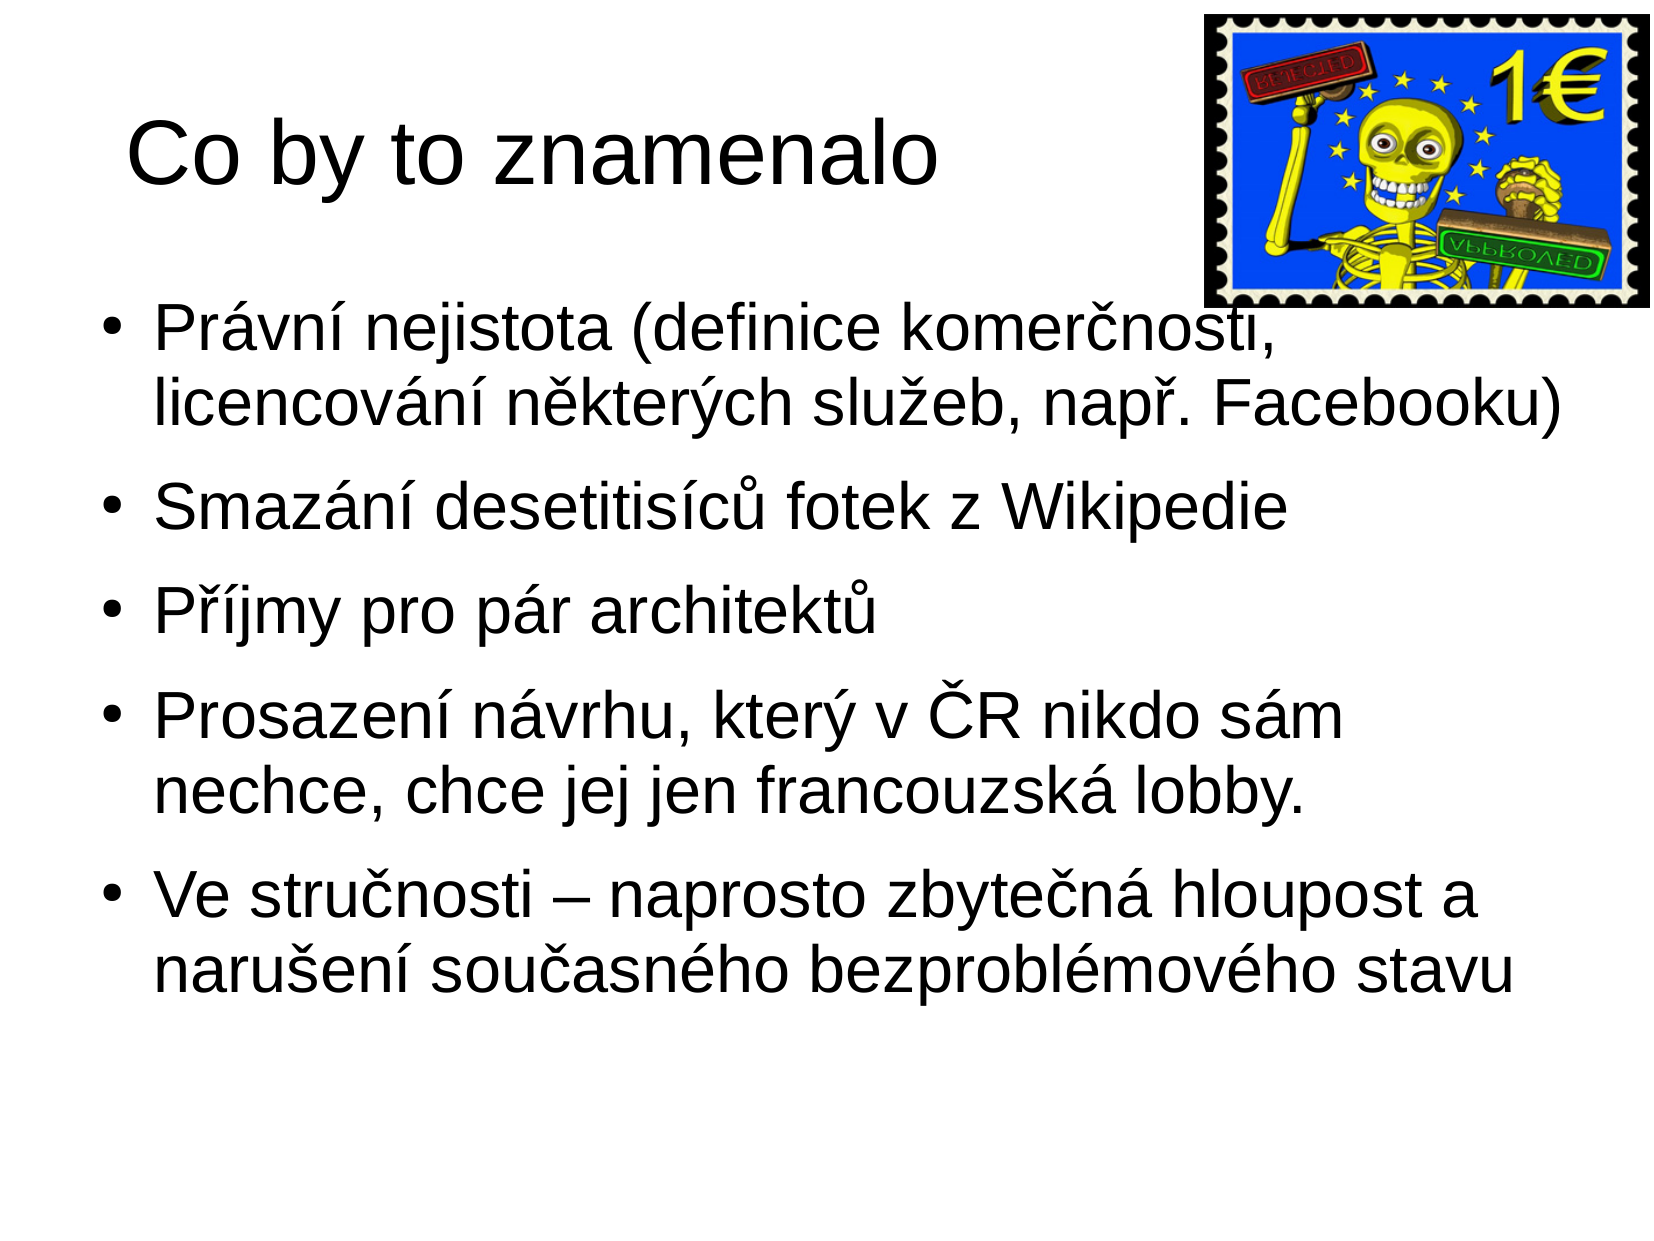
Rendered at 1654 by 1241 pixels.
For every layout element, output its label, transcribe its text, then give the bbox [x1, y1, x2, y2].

list Právní nejistota (definice komerčnosti, licencování některých služeb, např. Facebooku) Smazání desetitisíců fotek z Wikipedie Příjmy pro pár architektů Prosazení návrhu, který v ČR nikdo sám nechce, chce jej jen francouzská lobby. Ve stručnosti – naprosto zbytečná hloupost a narušení současného bezproblémového stavu [82, 290, 1571, 1010]
picture [1204, 14, 1650, 308]
title Co by to znamenalo [82, 49, 1204, 257]
